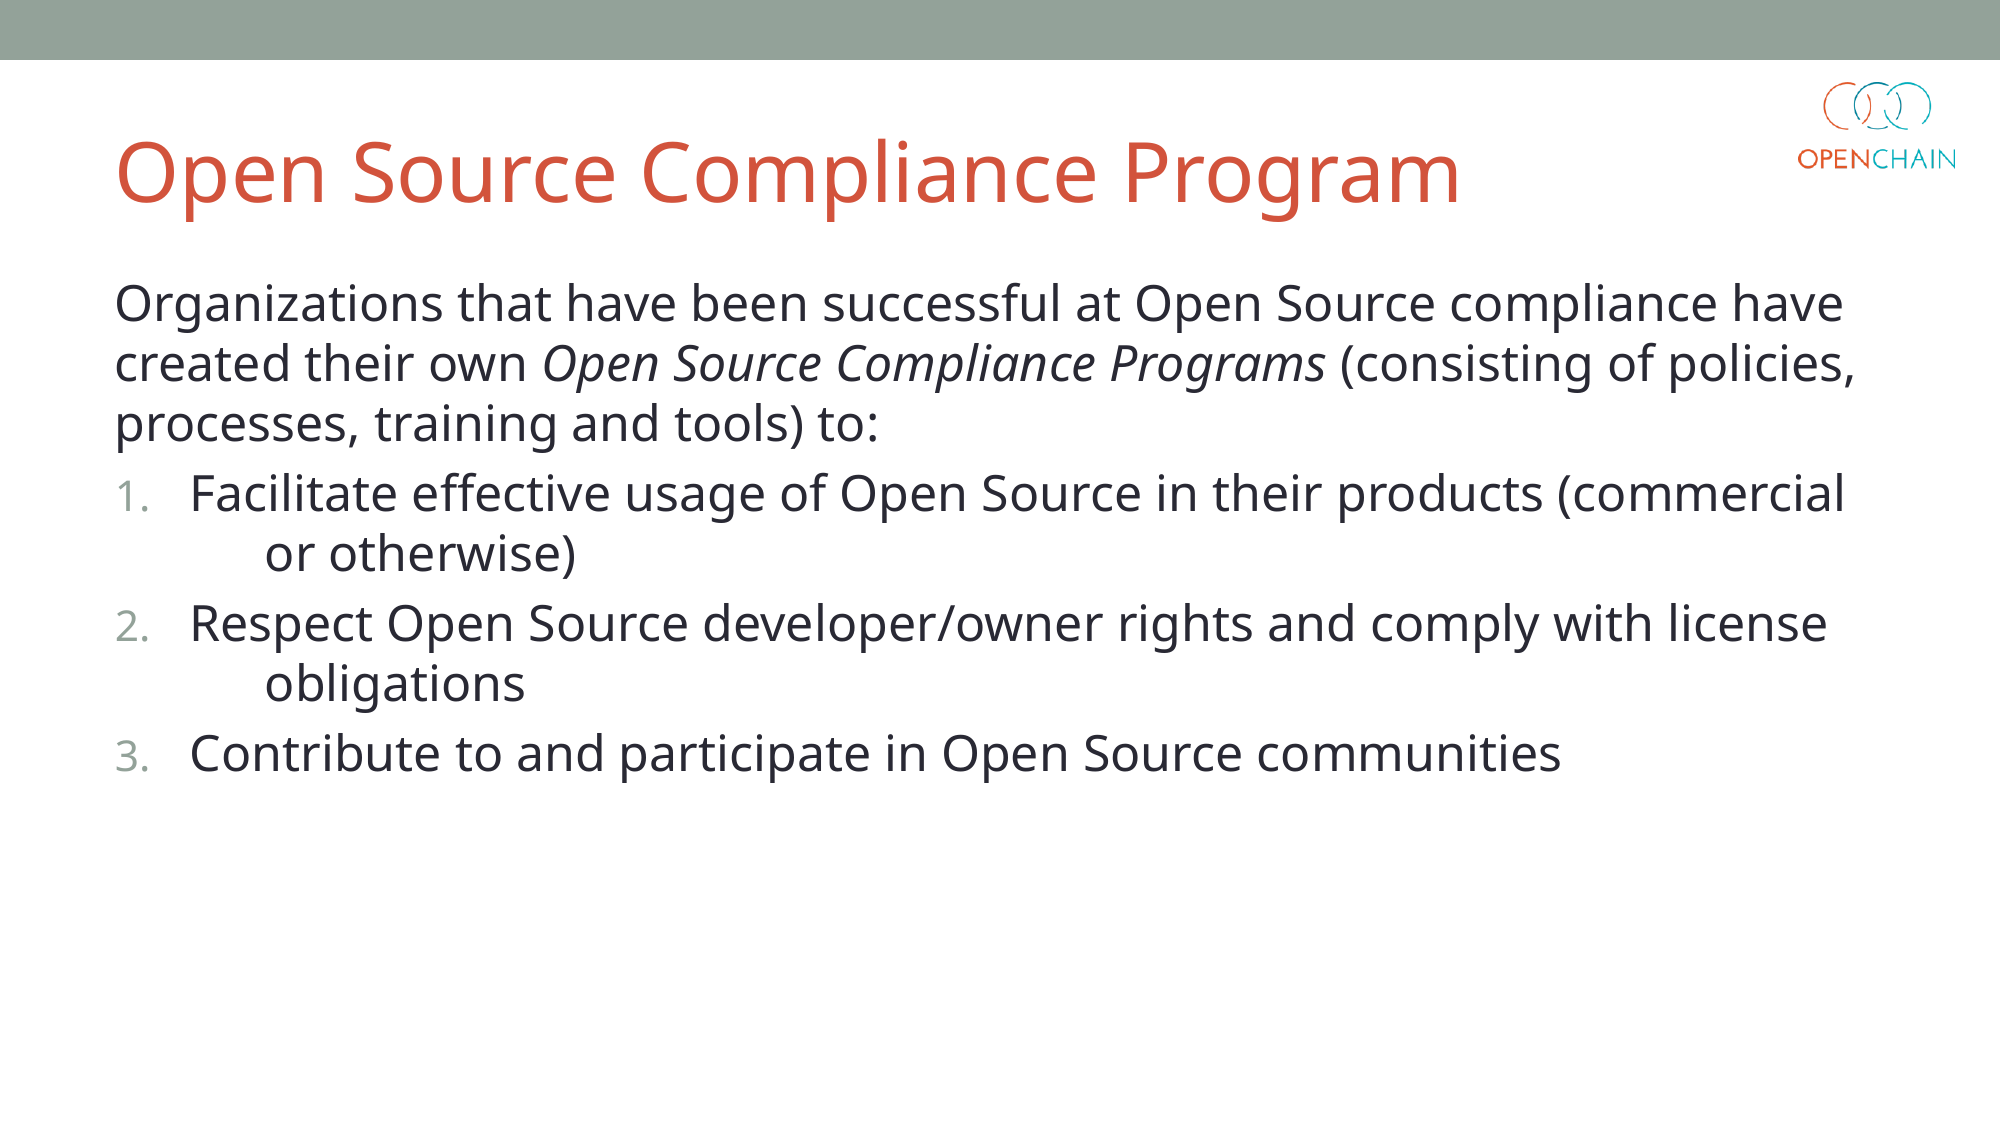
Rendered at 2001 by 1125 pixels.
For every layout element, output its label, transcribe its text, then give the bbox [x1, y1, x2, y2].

text_box Open Source Compliance Program [100, 88, 1900, 250]
text_box Organizations that have been successful at Open Source compliance have created their own Open Source Compliance Programs (consisting of policies, processes, training and tools) to: Facilitate effective usage of Open Source in their products (commercial or otherwise) Respect Open Source developer/owner rights and comply with license obligations Contribute to and participate in Open Source communities [100, 264, 1900, 1064]
